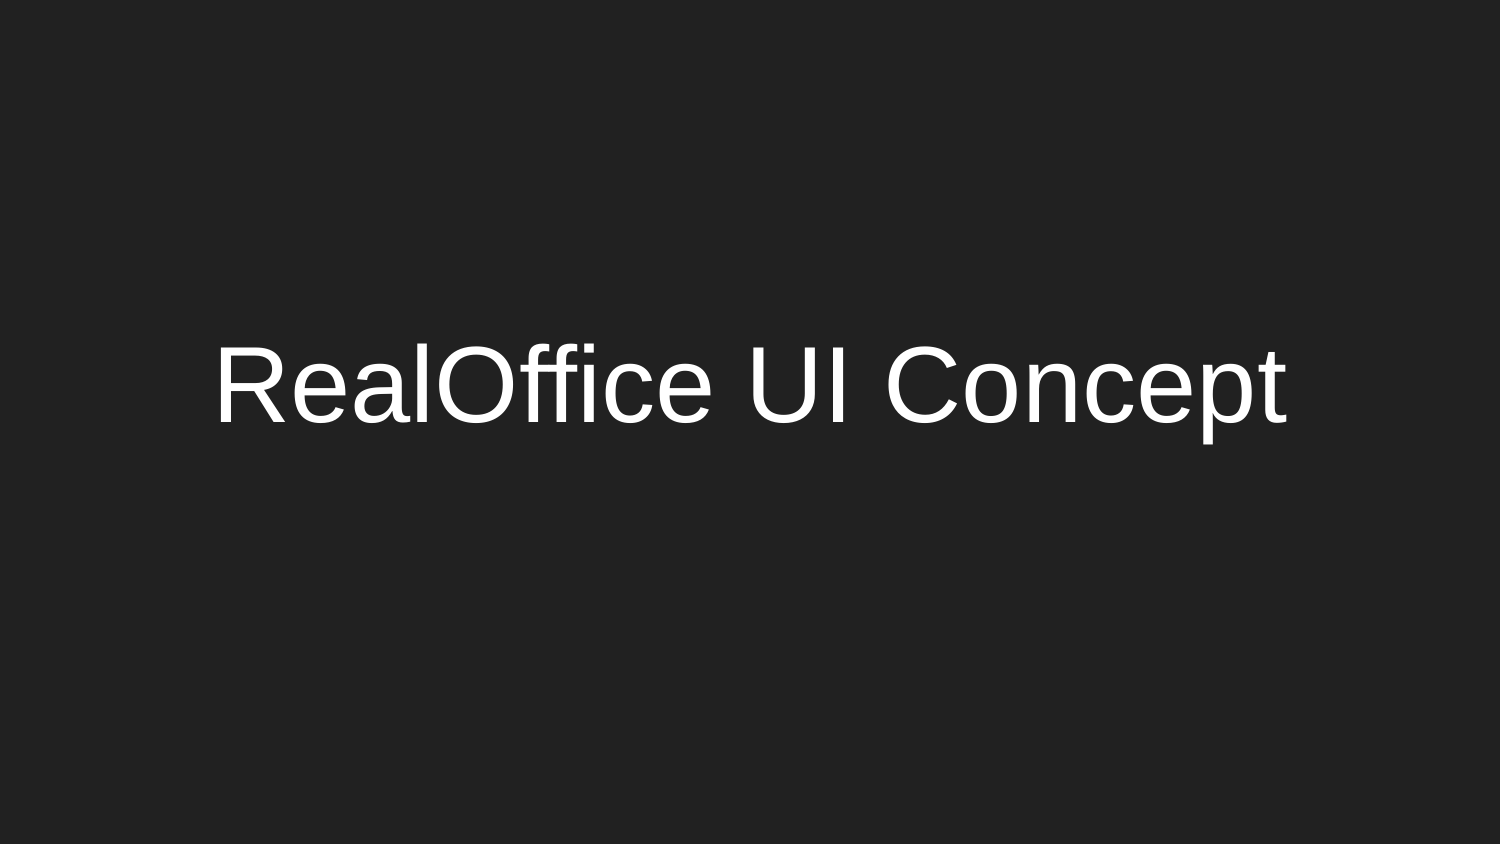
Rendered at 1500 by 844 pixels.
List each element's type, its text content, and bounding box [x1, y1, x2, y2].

title RealOffice UI Concept [51, 122, 1449, 459]
